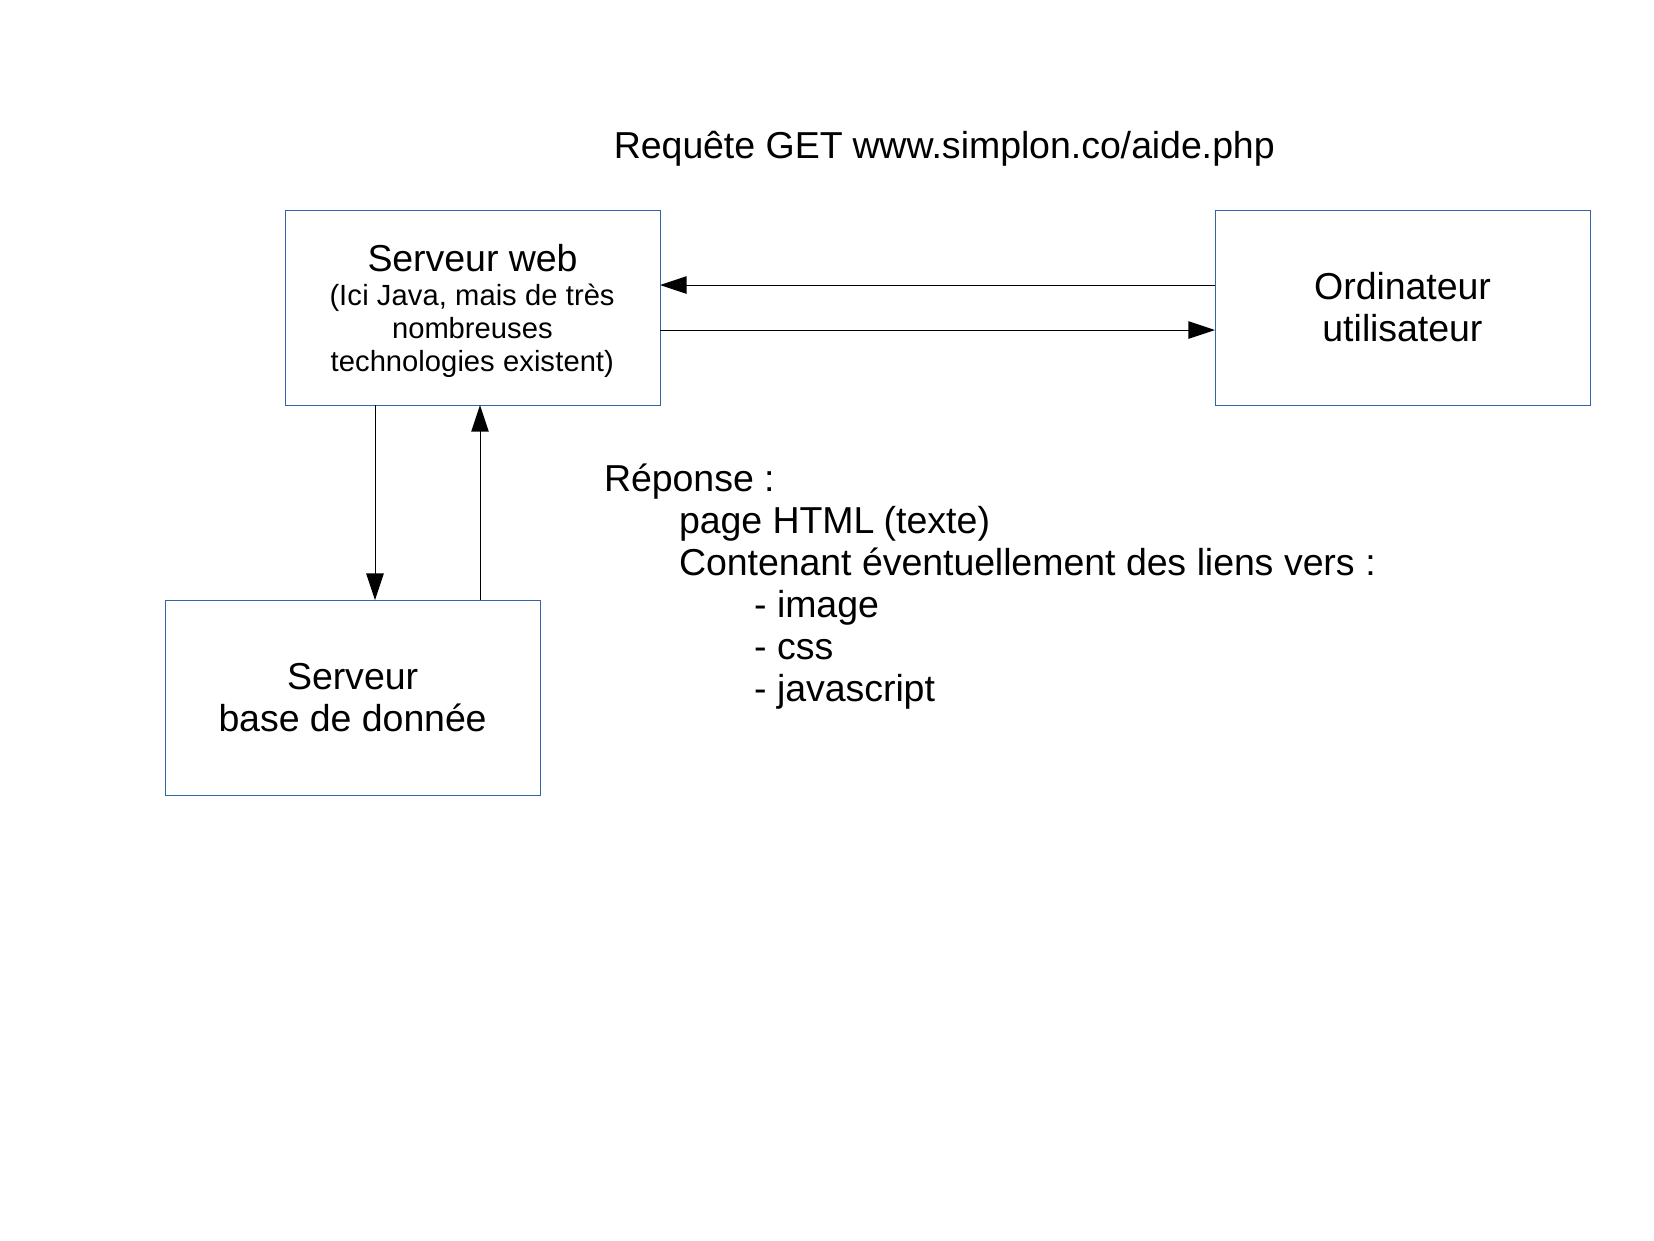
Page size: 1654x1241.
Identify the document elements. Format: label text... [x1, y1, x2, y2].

text_box Serveur web (Ici Java, mais de très nombreuses technologies existent) [285, 210, 661, 406]
text_box Serveur base de donnée [165, 600, 541, 796]
text_box Réponse : page HTML (texte) Contenant éventuellement des liens vers : - image - css - javascript [589, 450, 1383, 717]
text_box Requête GET www.simplon.co/aide.php [599, 117, 1300, 175]
text_box Ordinateur utilisateur [1215, 210, 1591, 406]
